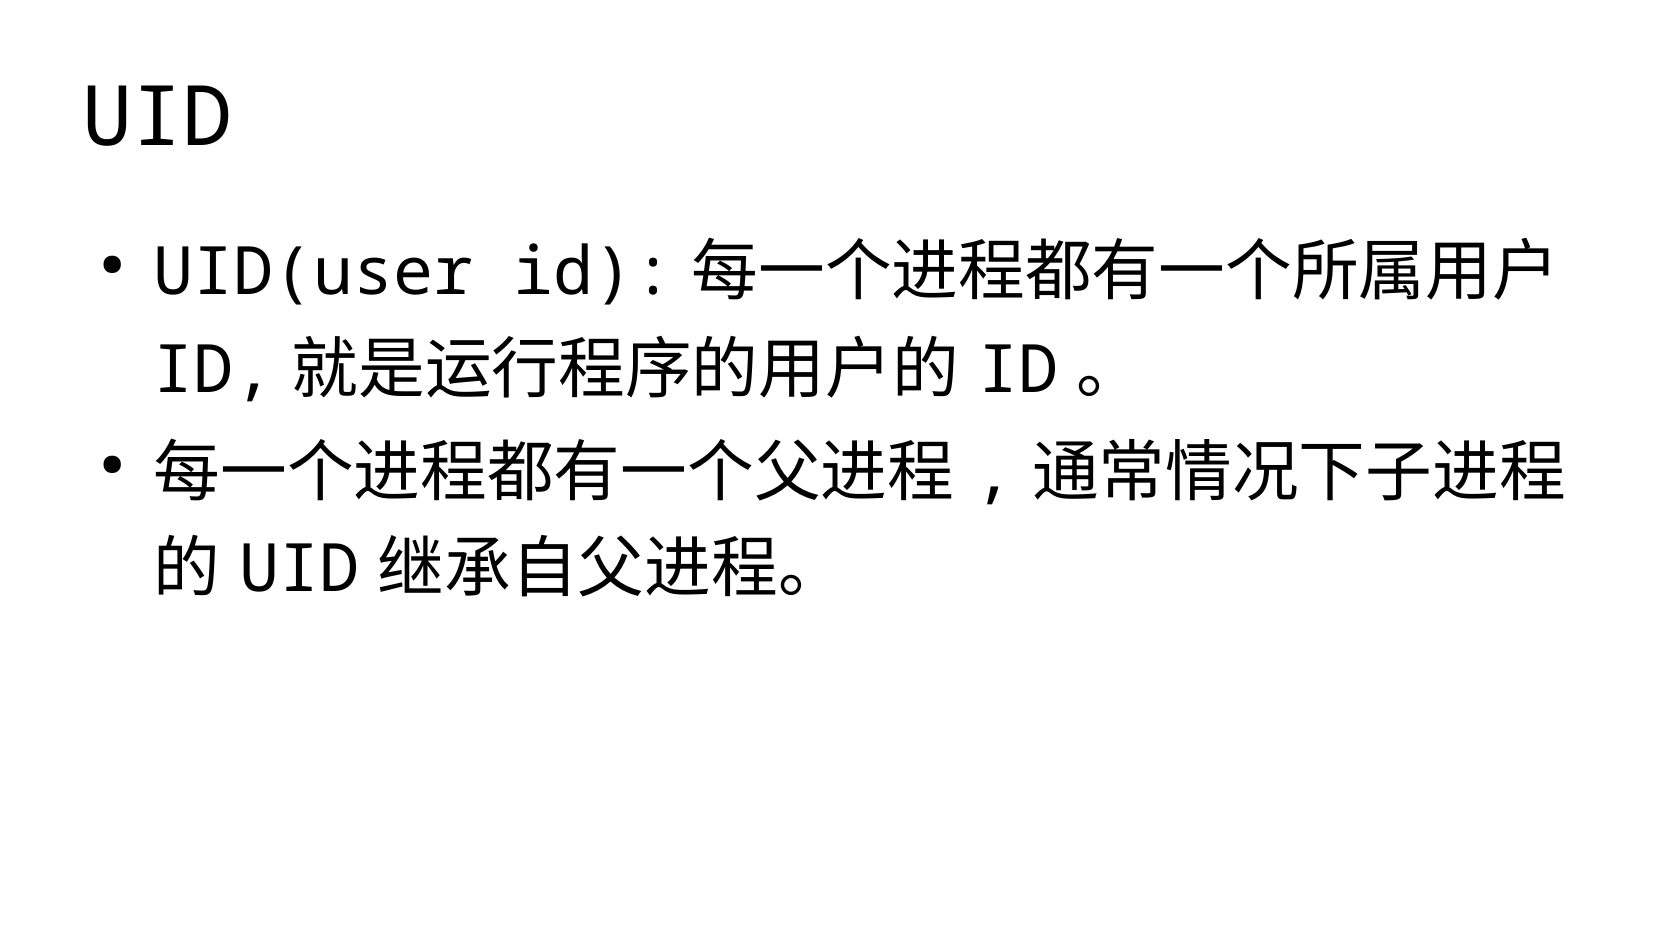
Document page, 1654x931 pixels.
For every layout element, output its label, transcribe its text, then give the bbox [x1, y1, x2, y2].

list UID(user id):每一个进程都有一个所属用户ID,就是运行程序的用户的ID。 每一个进程都有一个父进程,通常情况下子进程的UID继承自父进程。 [82, 217, 1571, 758]
title UID [82, 37, 1571, 189]
